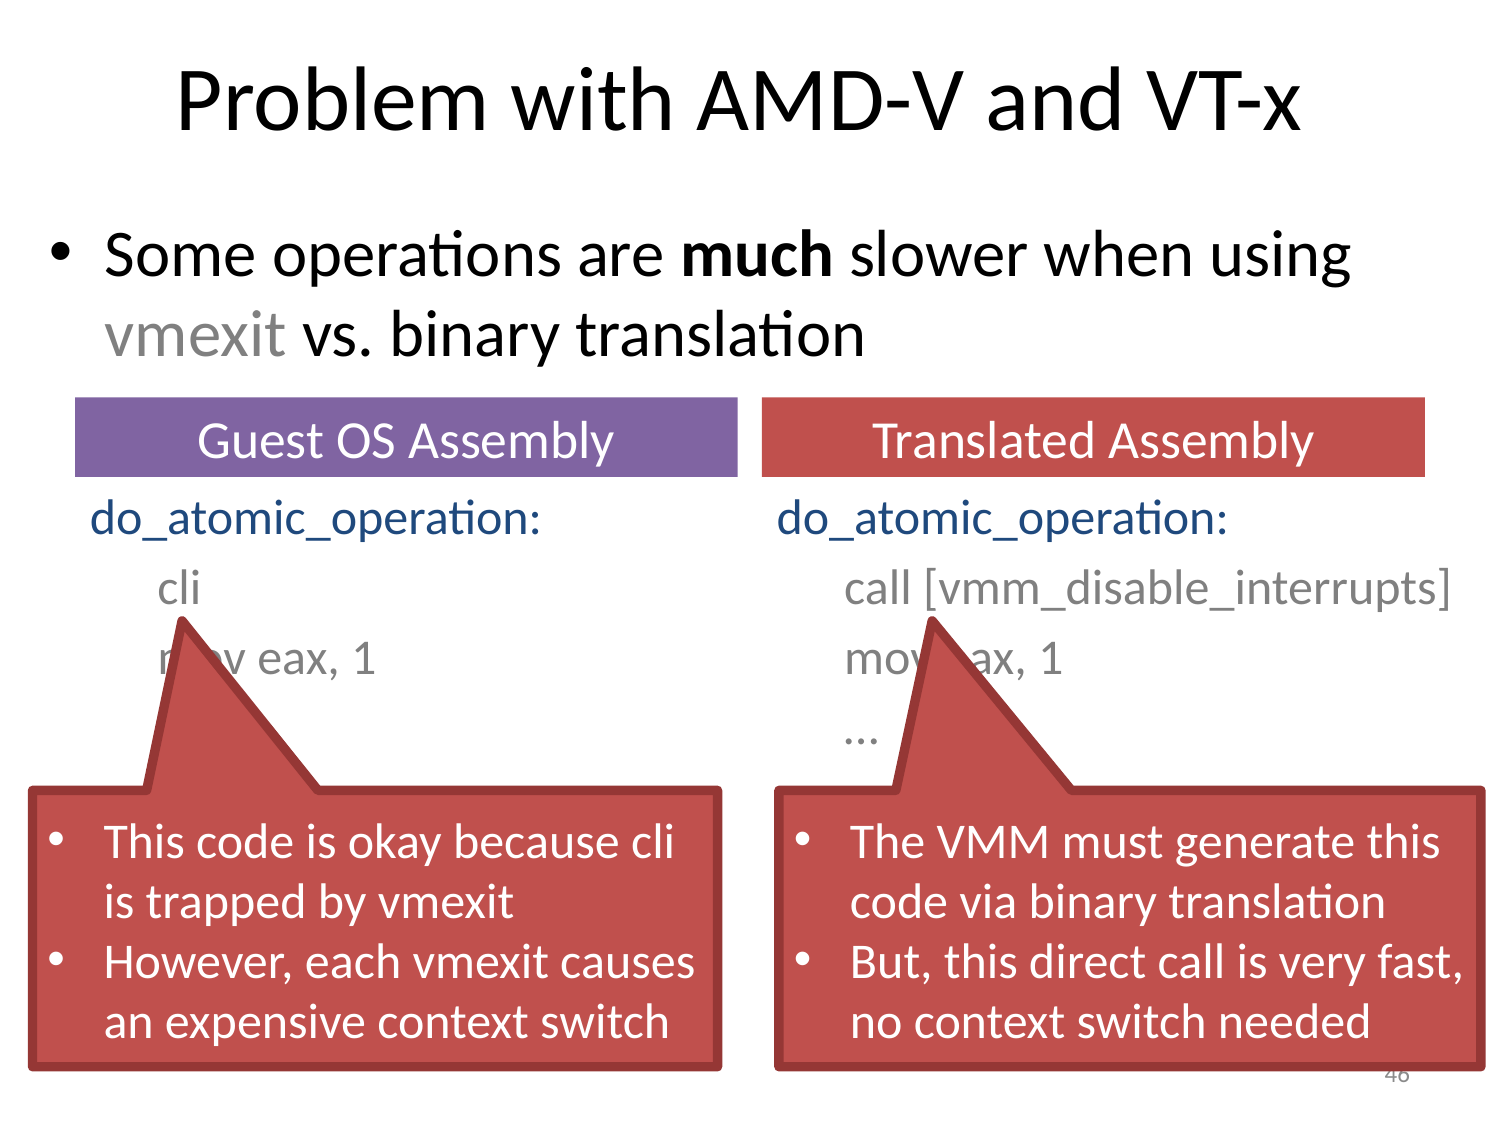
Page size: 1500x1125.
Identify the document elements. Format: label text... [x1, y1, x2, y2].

text_box do_atomic_operation: call [vmm_disable_interrupts] mov eax, 1 … [761, 476, 1481, 782]
text_box Guest OS Assembly [75, 397, 738, 476]
text_box do_atomic_operation: cli mov eax, 1 … [75, 476, 738, 782]
slide_number <number> [1074, 1067, 1425, 1103]
text_box This code is okay because cli is trapped by vmexit However, each vmexit causes an expensive context switch [32, 620, 718, 1067]
text_box The VMM must generate this code via binary translation But, this direct call is very fast, no context switch needed [778, 620, 1481, 1067]
text_box Translated Assembly [761, 397, 1425, 476]
title Problem with AMD-V and VT-x [75, 0, 1425, 188]
list Some operations are much slower when using vmexit vs. binary translation [33, 202, 1467, 393]
